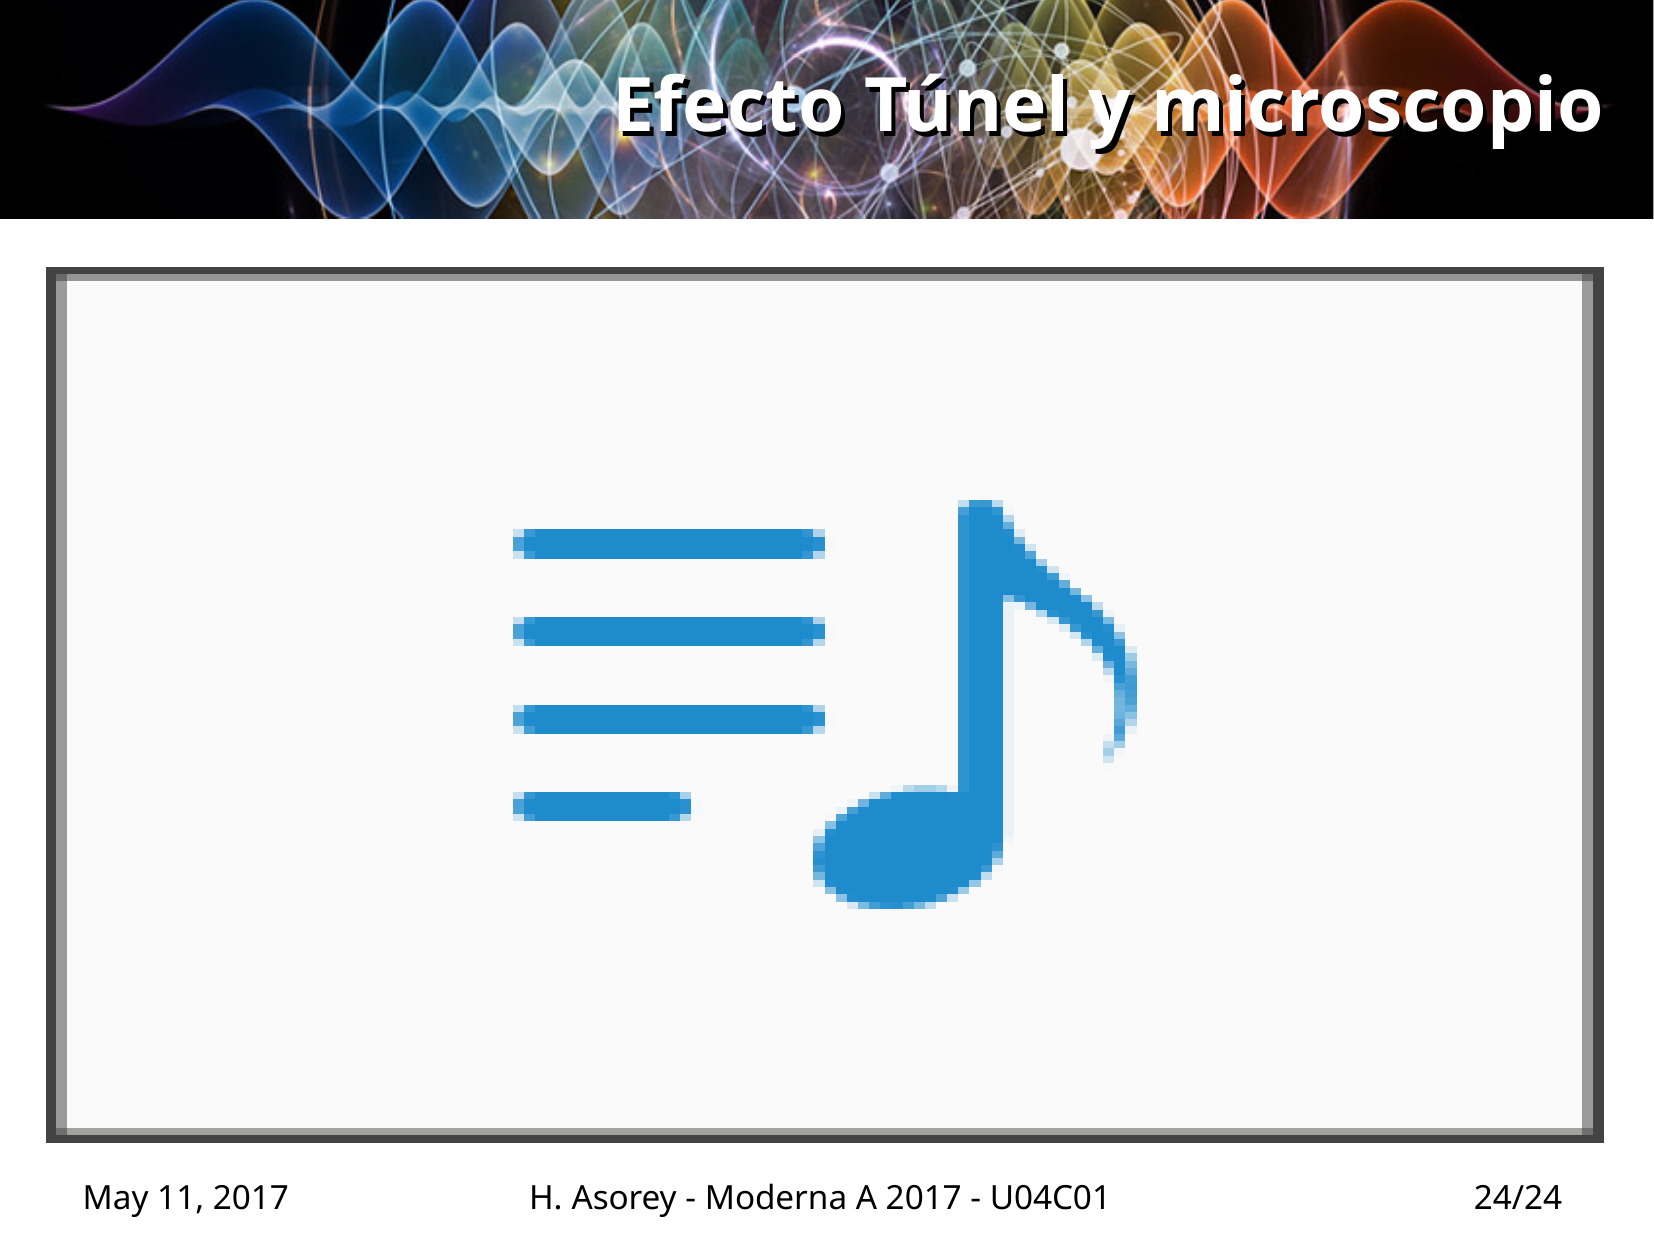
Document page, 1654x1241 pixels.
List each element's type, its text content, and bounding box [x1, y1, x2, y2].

text_box [45, 266, 1606, 1144]
title Efecto Túnel y microscopio [45, 15, 1606, 191]
picture [0, 0, 1654, 219]
